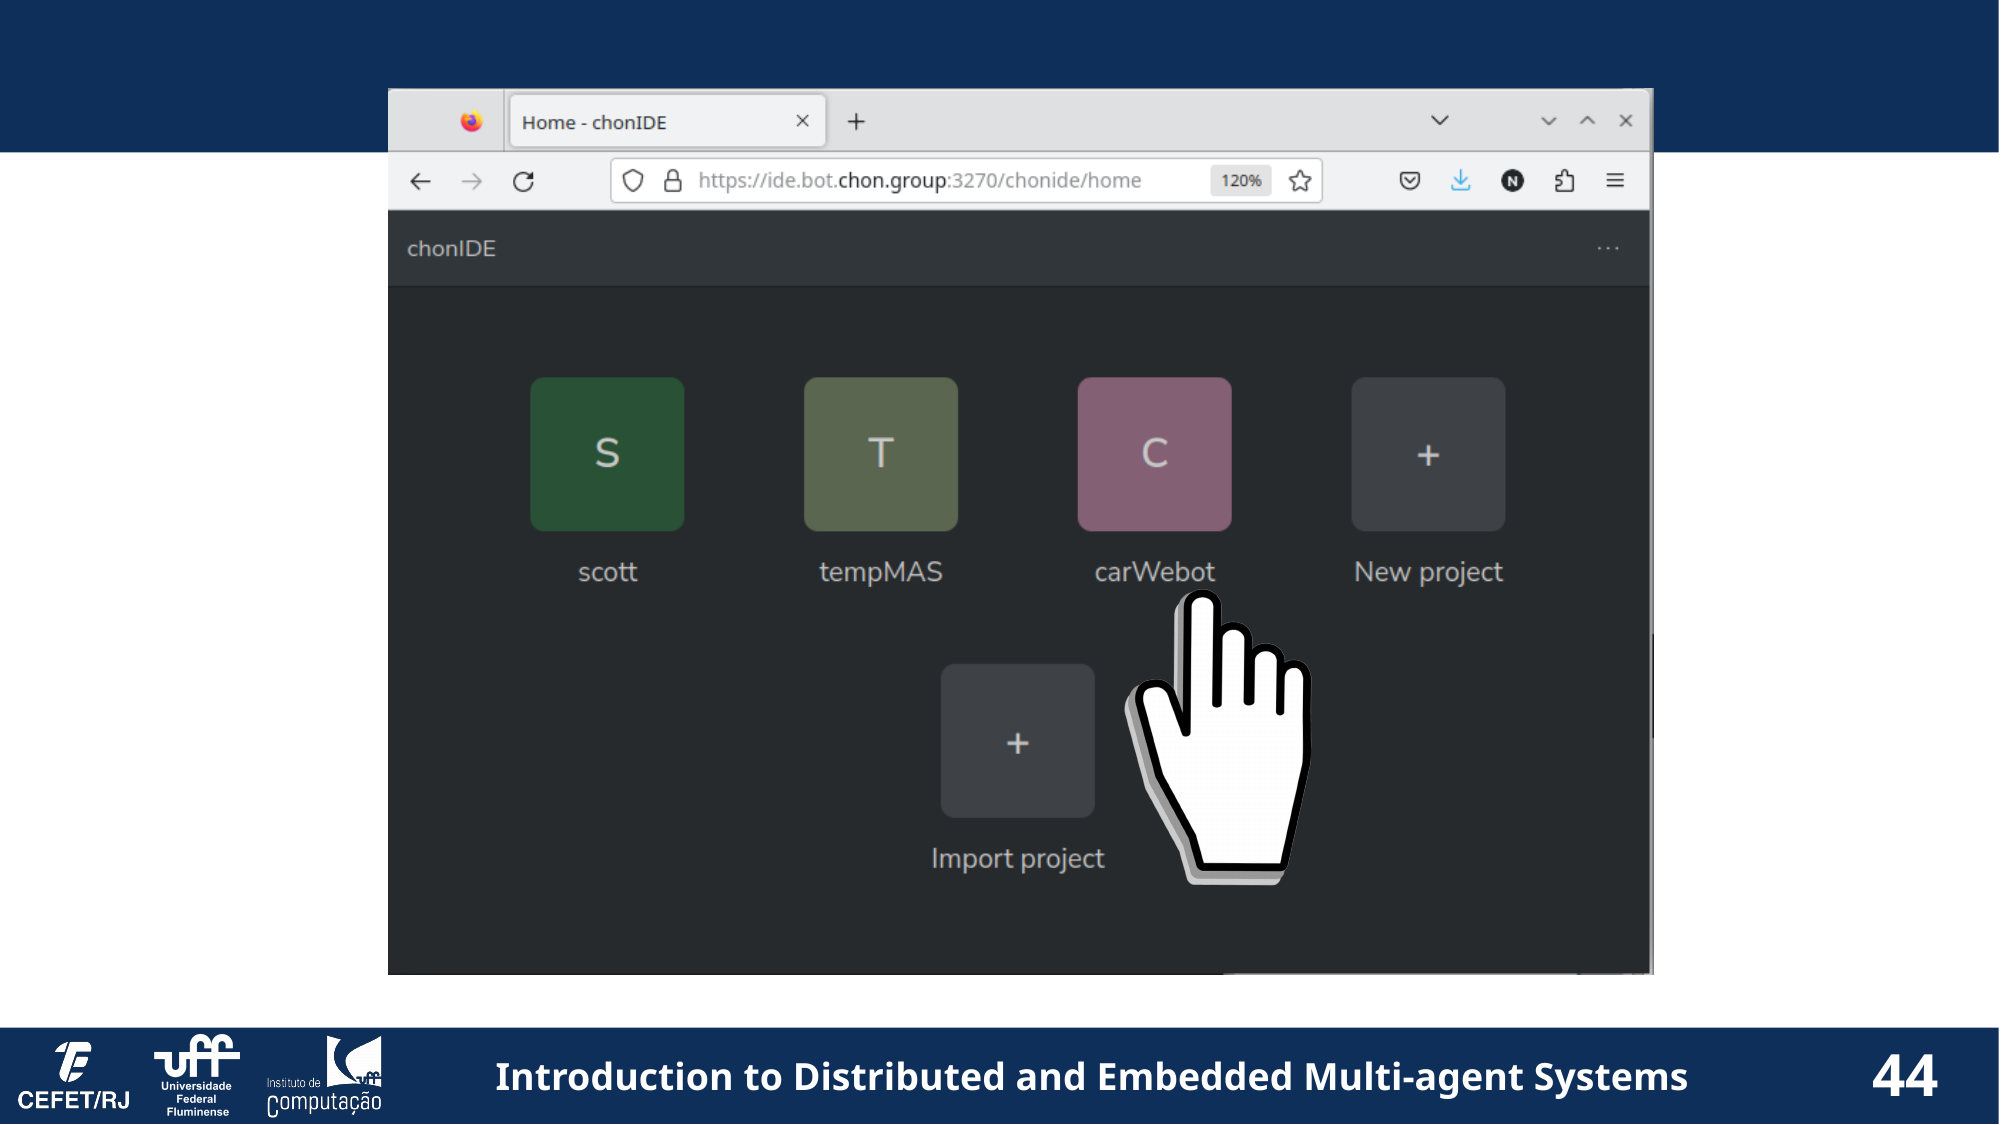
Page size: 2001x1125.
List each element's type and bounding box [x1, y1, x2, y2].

picture [153, 1033, 241, 1121]
picture [388, 88, 1654, 975]
picture [265, 1033, 383, 1118]
picture [18, 1021, 129, 1125]
